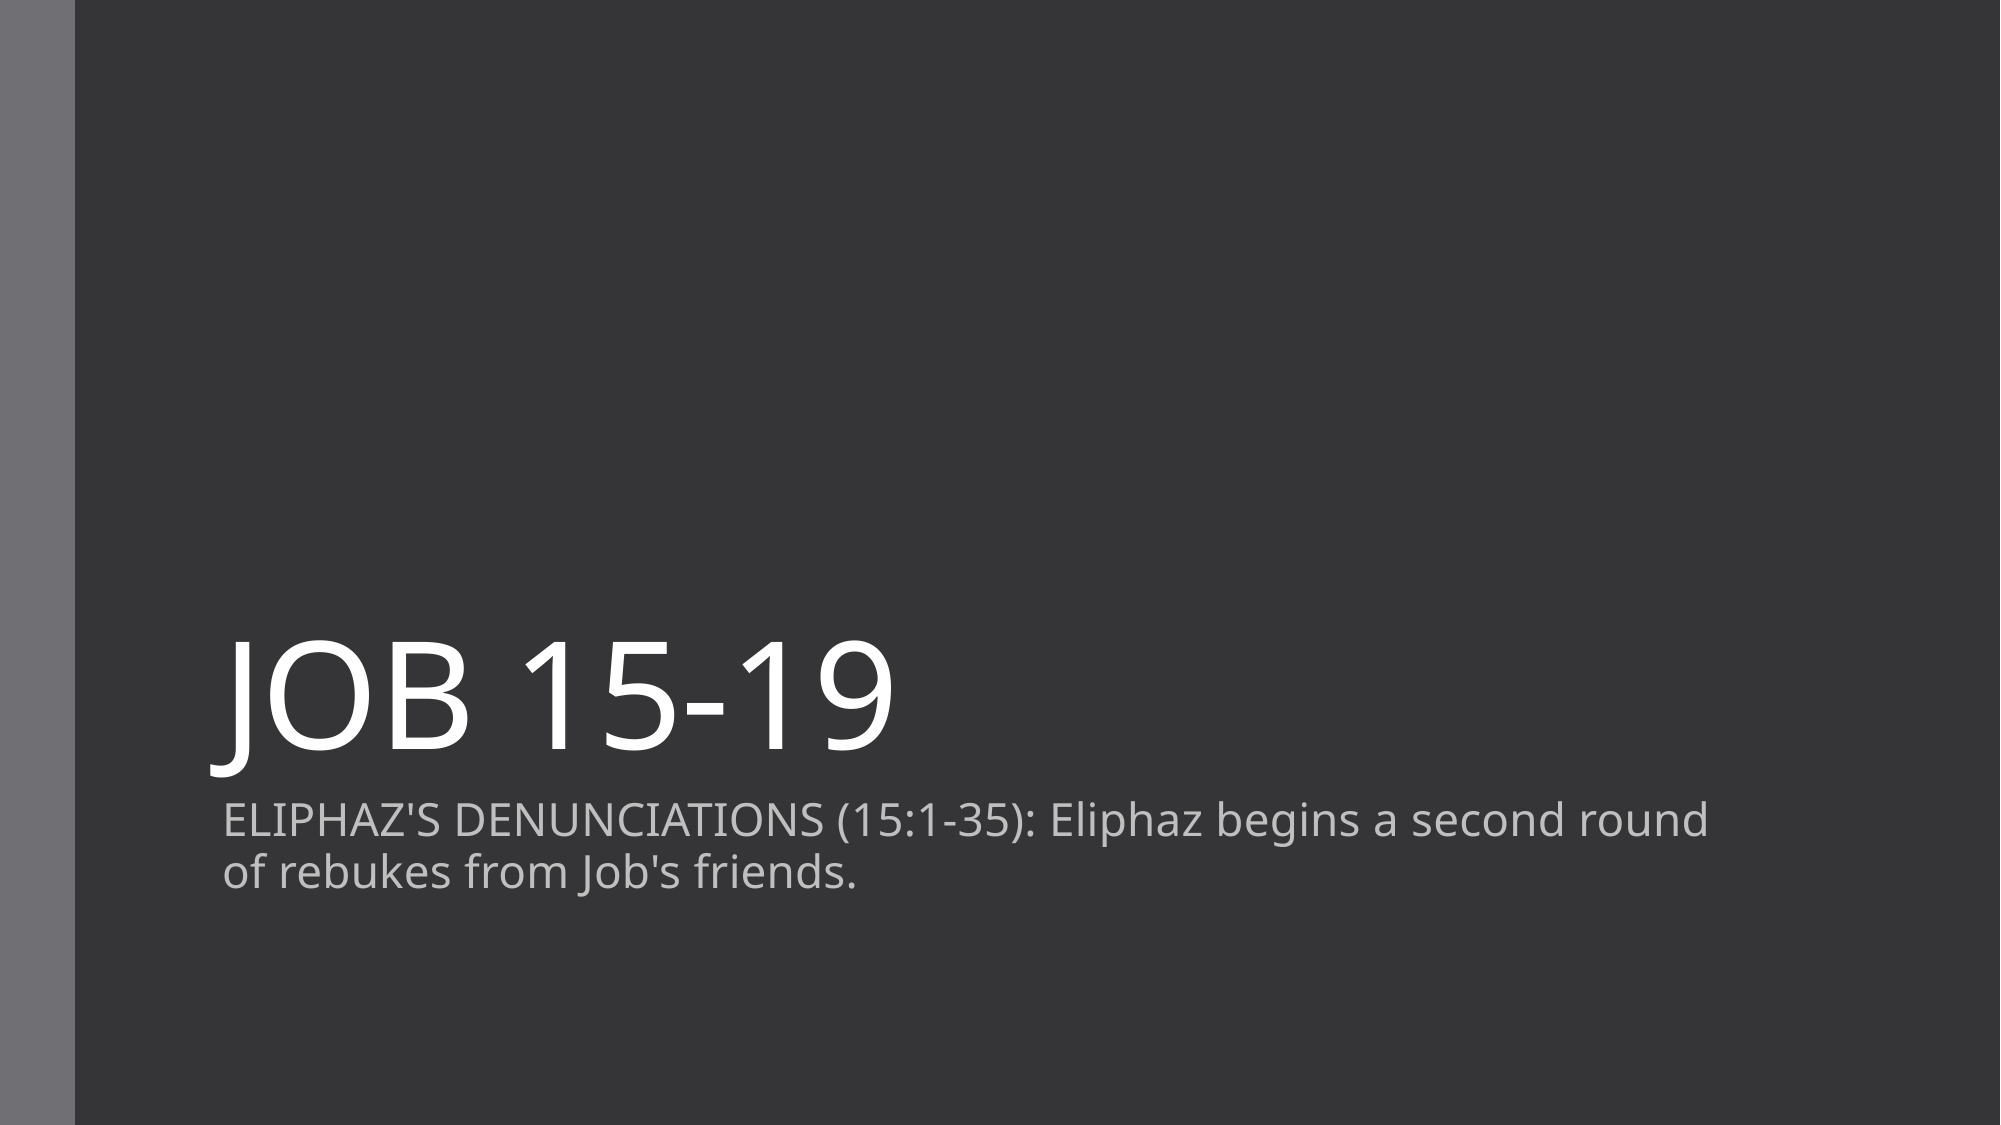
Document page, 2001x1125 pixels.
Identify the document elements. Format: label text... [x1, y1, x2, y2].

title JOB 15-19 [206, 124, 1752, 787]
subtitle ELIPHAZ'S DENUNCIATIONS (15:1-35): Eliphaz begins a second round of rebukes from Job's friends. [206, 787, 1752, 1066]
